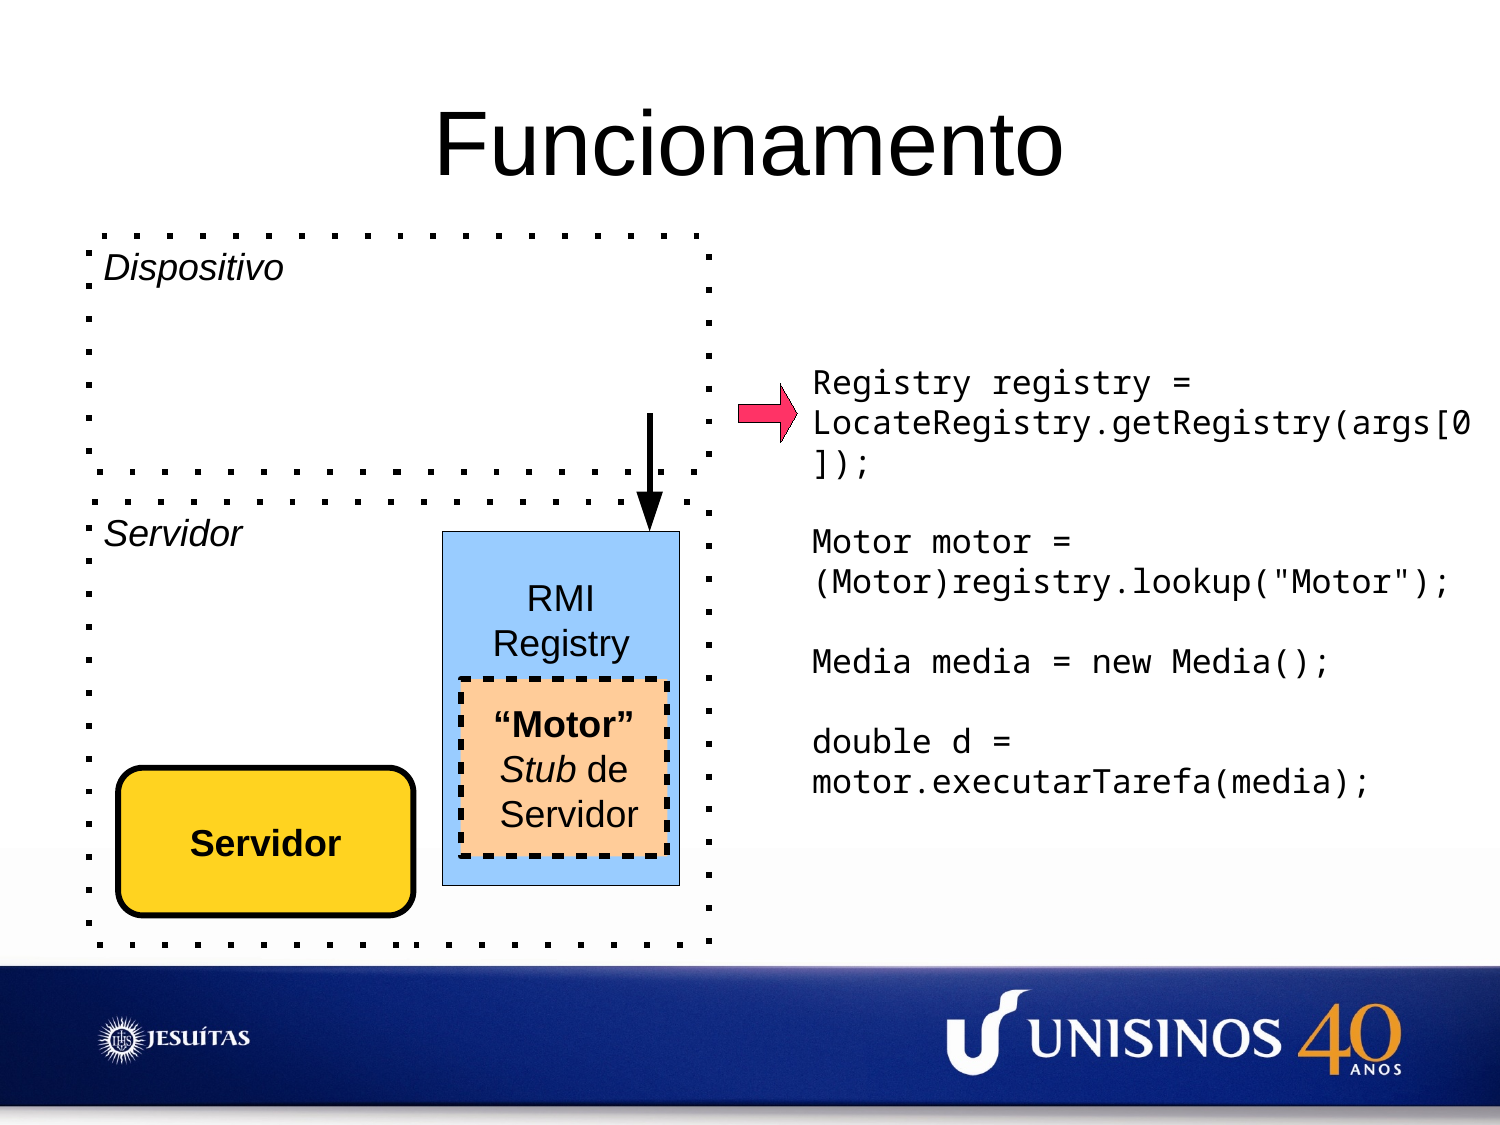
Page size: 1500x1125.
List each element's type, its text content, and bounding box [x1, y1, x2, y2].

text_box “Motor” Stub de Servidor [460, 679, 668, 857]
text_box Servidor [88, 501, 258, 591]
title Funcionamento [75, 45, 1426, 233]
text_box RMI Registry [442, 531, 680, 886]
text_box [738, 383, 798, 443]
text_box Dispositivo [88, 235, 299, 296]
text_box Servidor [118, 767, 414, 916]
picture [0, 848, 1500, 1125]
text_box Registry registry = LocateRegistry.getRegistry(args[0]); Motor motor = (Motor)registry.lookup("Motor"); Media media = new Media(); double d = motor.executarTarefa(media); [797, 353, 1500, 768]
